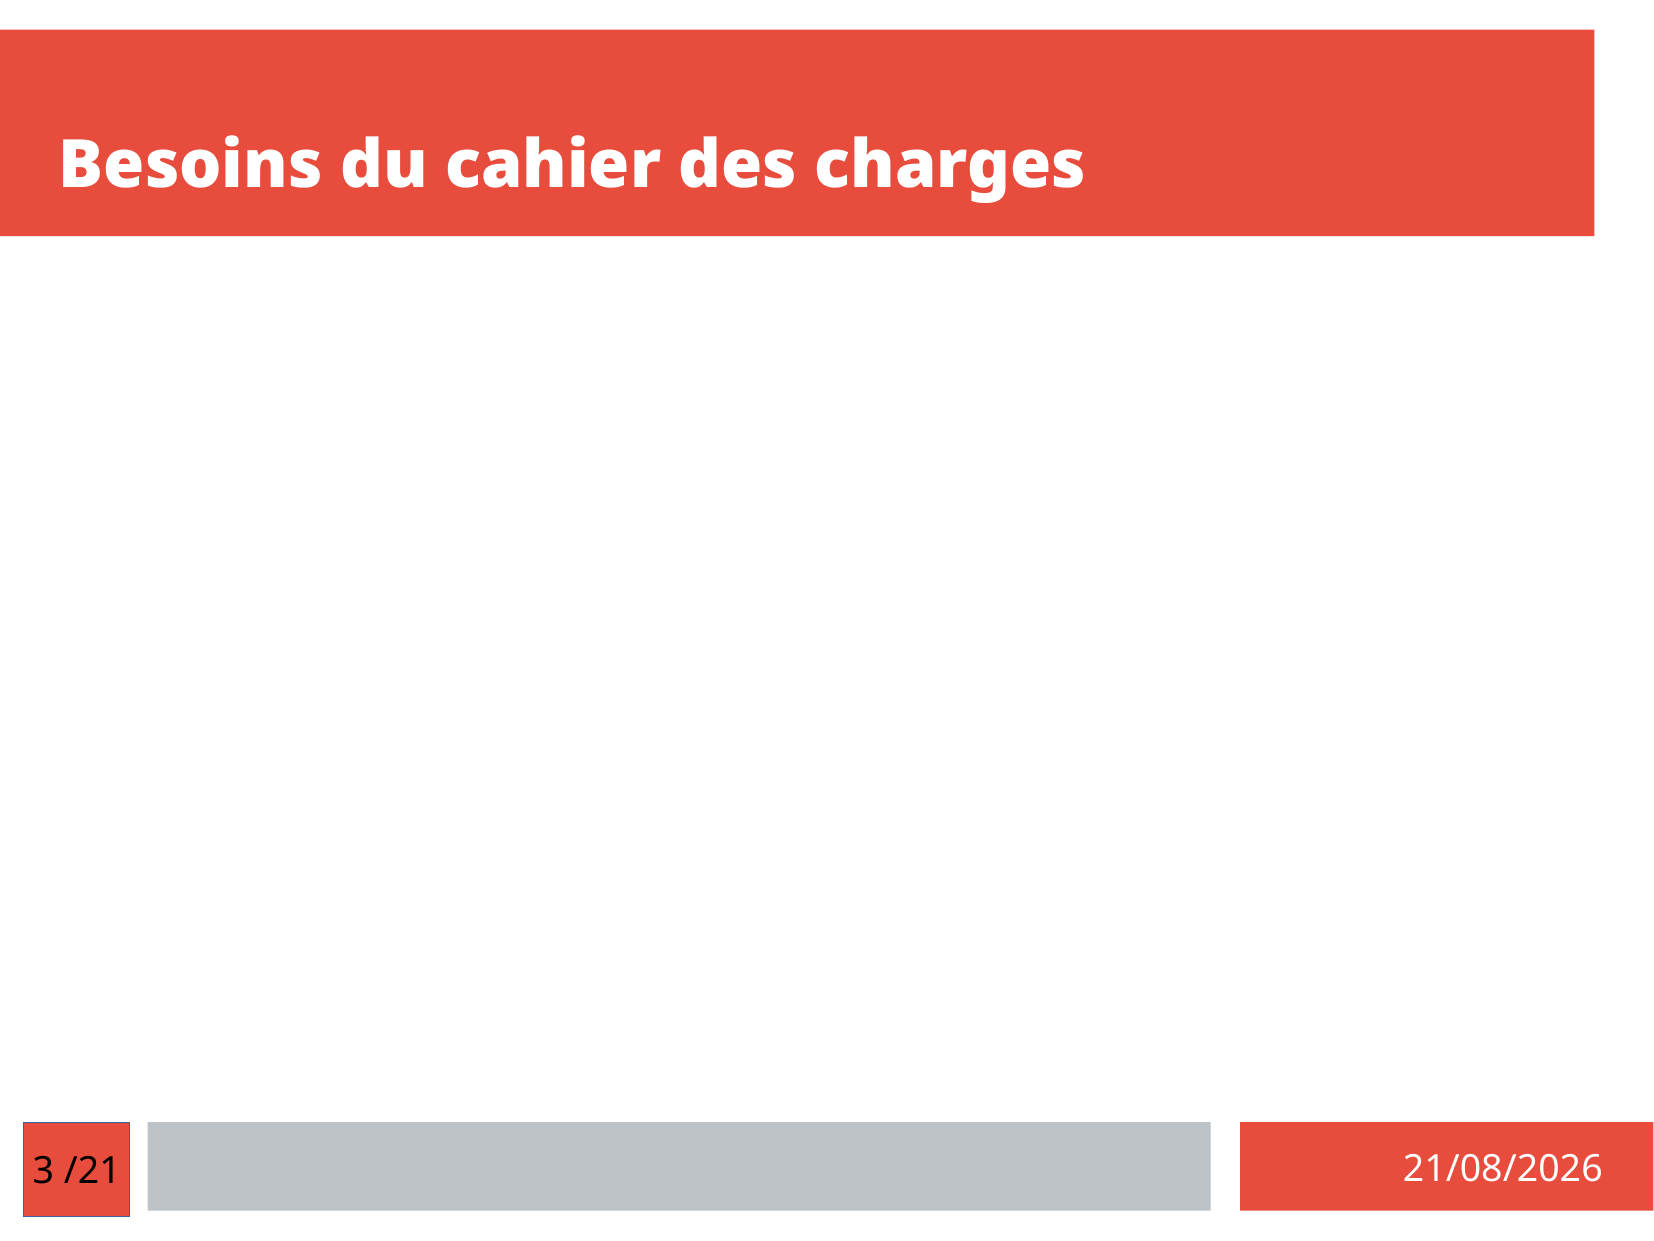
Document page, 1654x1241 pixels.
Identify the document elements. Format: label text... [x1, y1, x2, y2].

title Besoins du cahier des charges [59, 59, 1595, 207]
text_box 27/01/2020 [1388, 1133, 1634, 1196]
text_box <numéro> /21 [23, 1122, 130, 1217]
